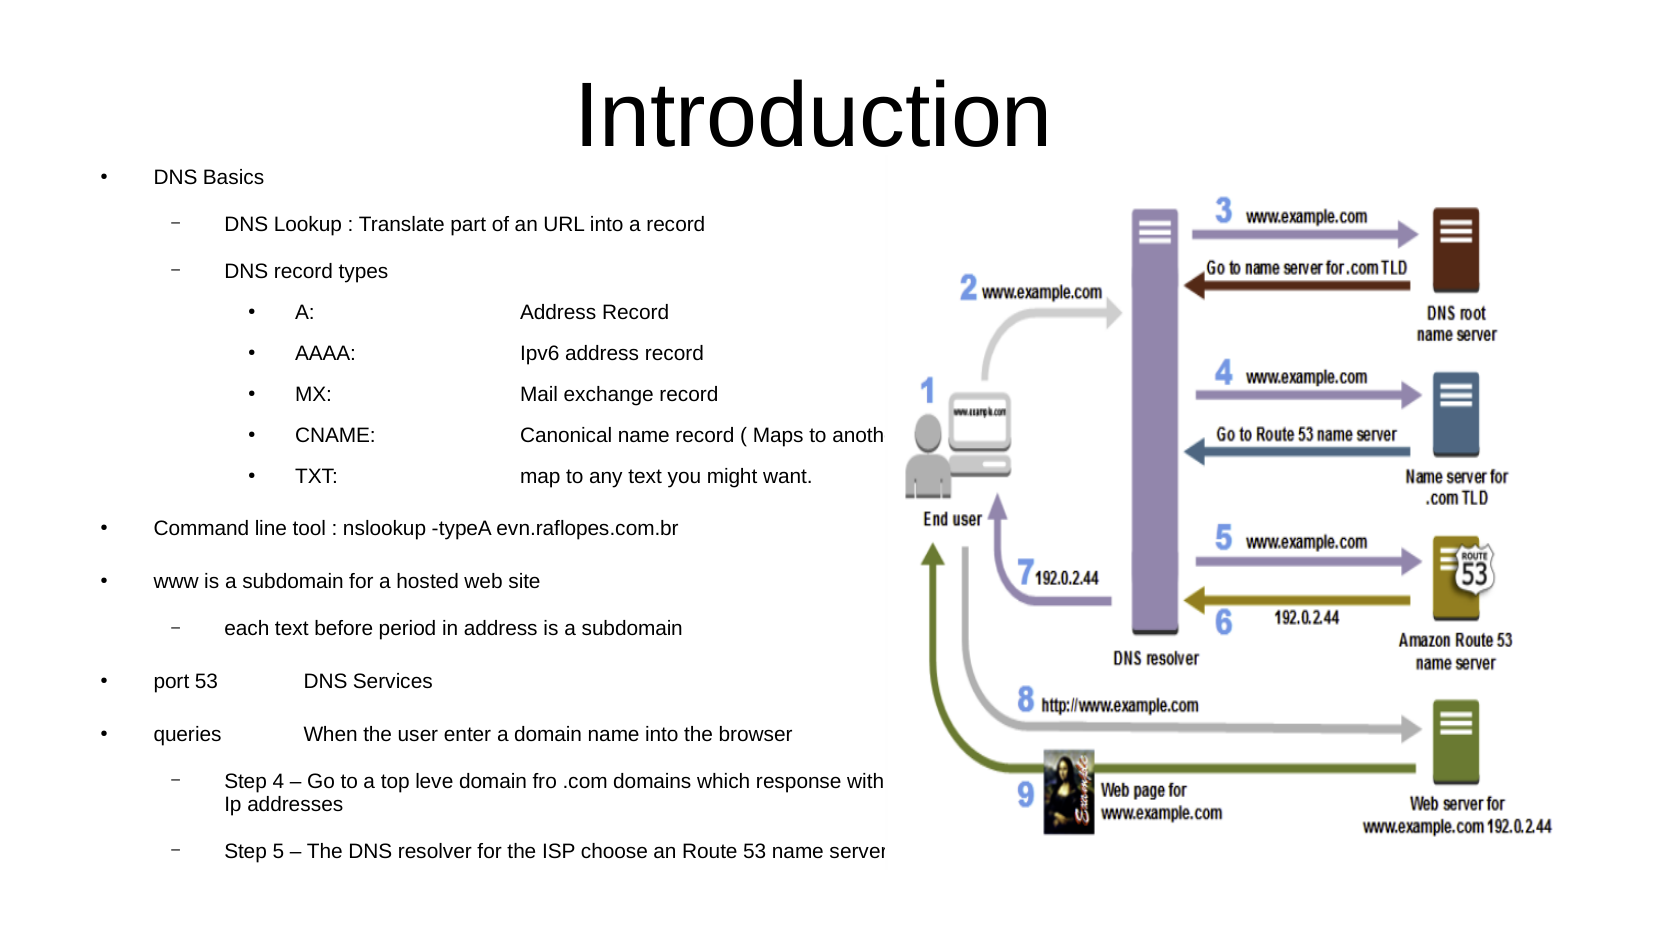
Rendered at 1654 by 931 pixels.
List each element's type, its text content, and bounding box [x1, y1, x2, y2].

picture [885, 155, 1620, 871]
list DNS Basics DNS Lookup : Translate part of an URL into a record DNS record types A: Address Record AAAA: Ipv6 address record MX: Mail exchange record CNAME: Canonical name record ( Maps to another name ) TXT: map to any text you might want. Command line tool : nslookup -typeA evn.raflopes.com.br www is a subdomain for a hosted web site each text before period in address is a subdomain port 53 DNS Services queries When the user enter a domain name into the browser Step 4 – Go to a top leve domain fro .com domains which response with four Route 53 Ip addresses Step 5 – The DNS resolver for the ISP choose an Route 53 name server and forwards the url to that server [82, 165, 1571, 916]
title Introduction [82, 37, 1571, 165]
